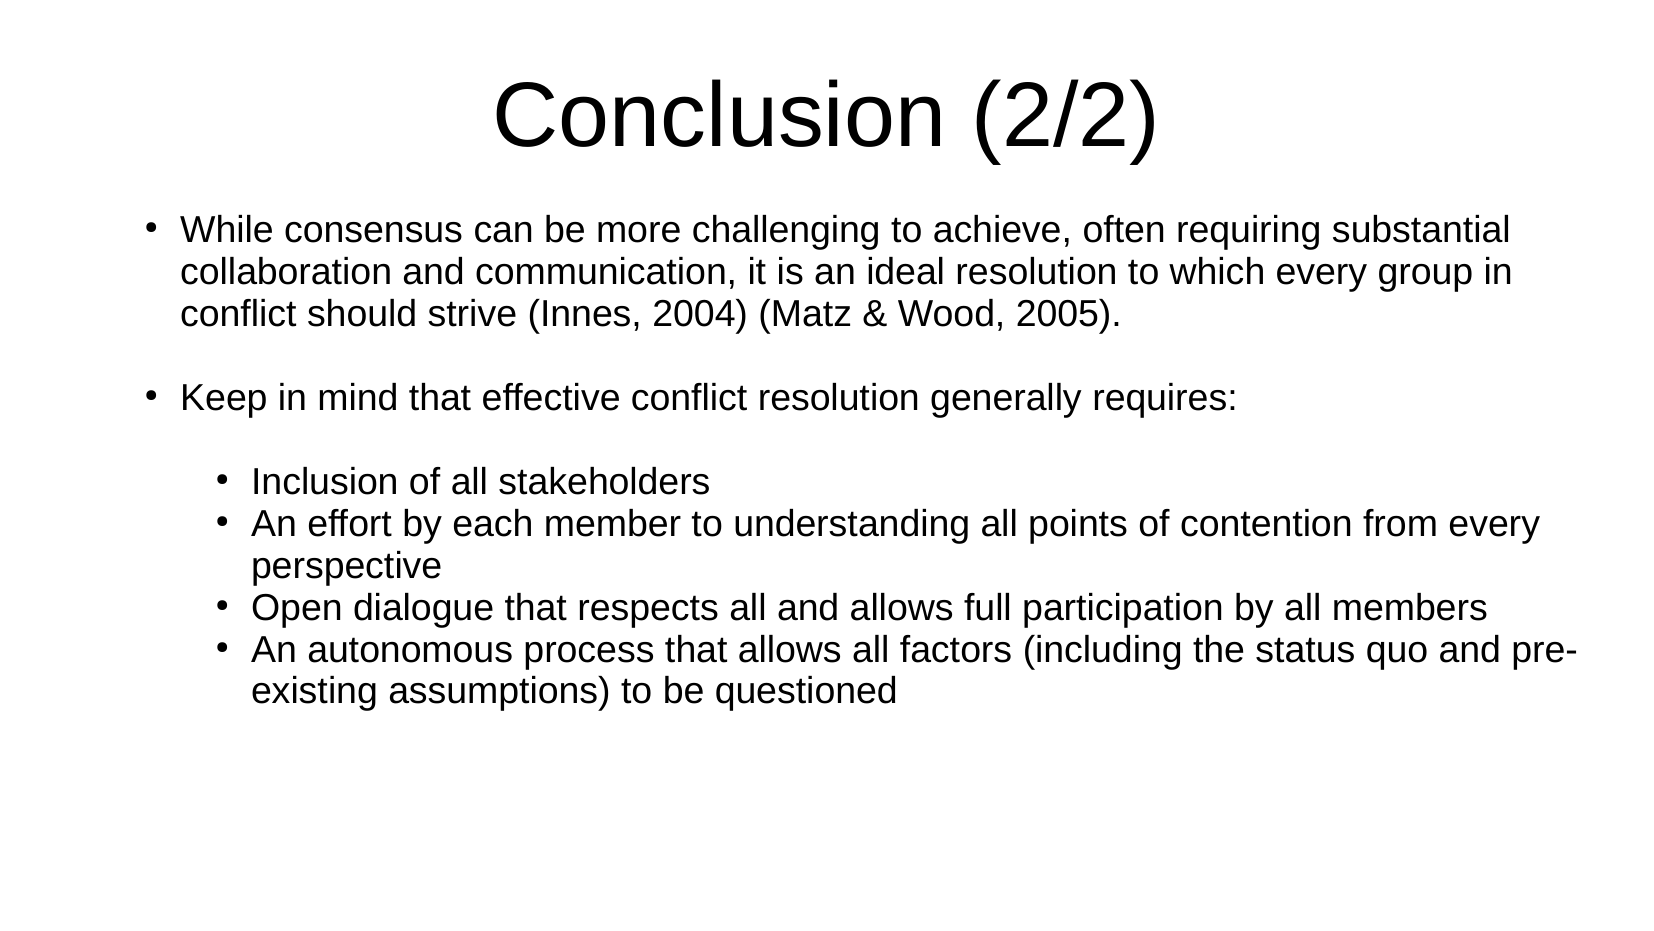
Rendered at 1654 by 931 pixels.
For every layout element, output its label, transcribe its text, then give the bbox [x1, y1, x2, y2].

title Conclusion (2/2) [82, 37, 1571, 193]
text_box While consensus can be more challenging to achieve, often requiring substantial collaboration and communication, it is an ideal resolution to which every group in conflict should strive (Innes, 2004) (Matz & Wood, 2005). Keep in mind that effective conflict resolution generally requires: Inclusion of all stakeholders An effort by each member to understanding all points of contention from every perspective Open dialogue that respects all and allows full participation by all members An autonomous process that allows all factors (including the status quo and pre-existing assumptions) to be questioned [129, 200, 1642, 762]
